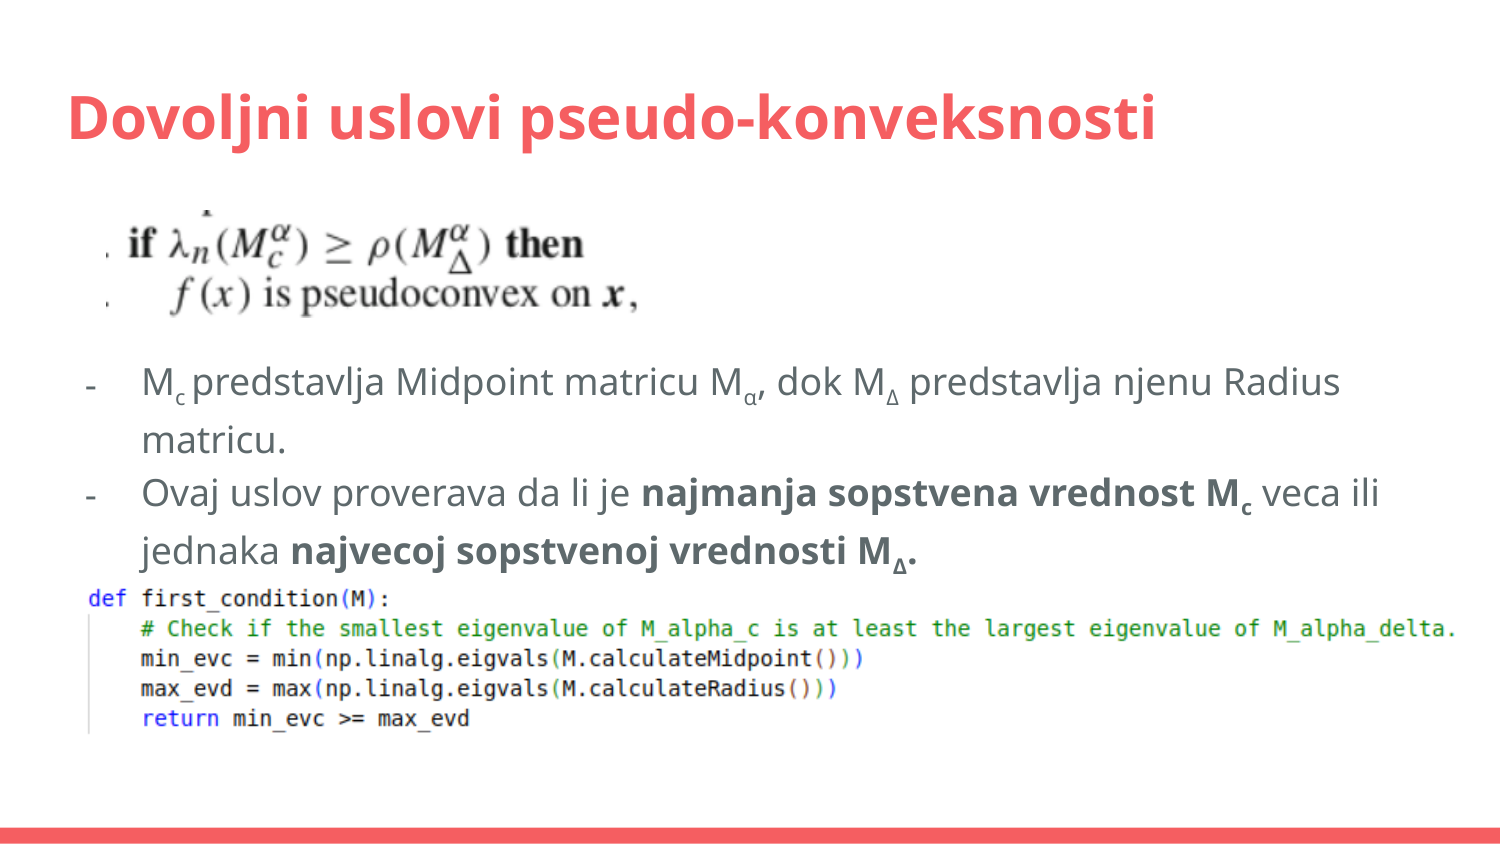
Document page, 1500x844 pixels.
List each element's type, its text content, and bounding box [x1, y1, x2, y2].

picture [68, 575, 1484, 750]
list Mc predstavlja Midpoint matricu Mα, dok MΔ predstavlja njenu Radius matricu. Ovaj uslov proverava da li je najmanja sopstvena vrednost Mc veca ili jednaka najvecoj sopstvenoj vrednosti MΔ. [51, 189, 1449, 750]
picture [106, 210, 654, 318]
title Dovoljni uslovi pseudo-konveksnosti [51, 64, 1449, 167]
